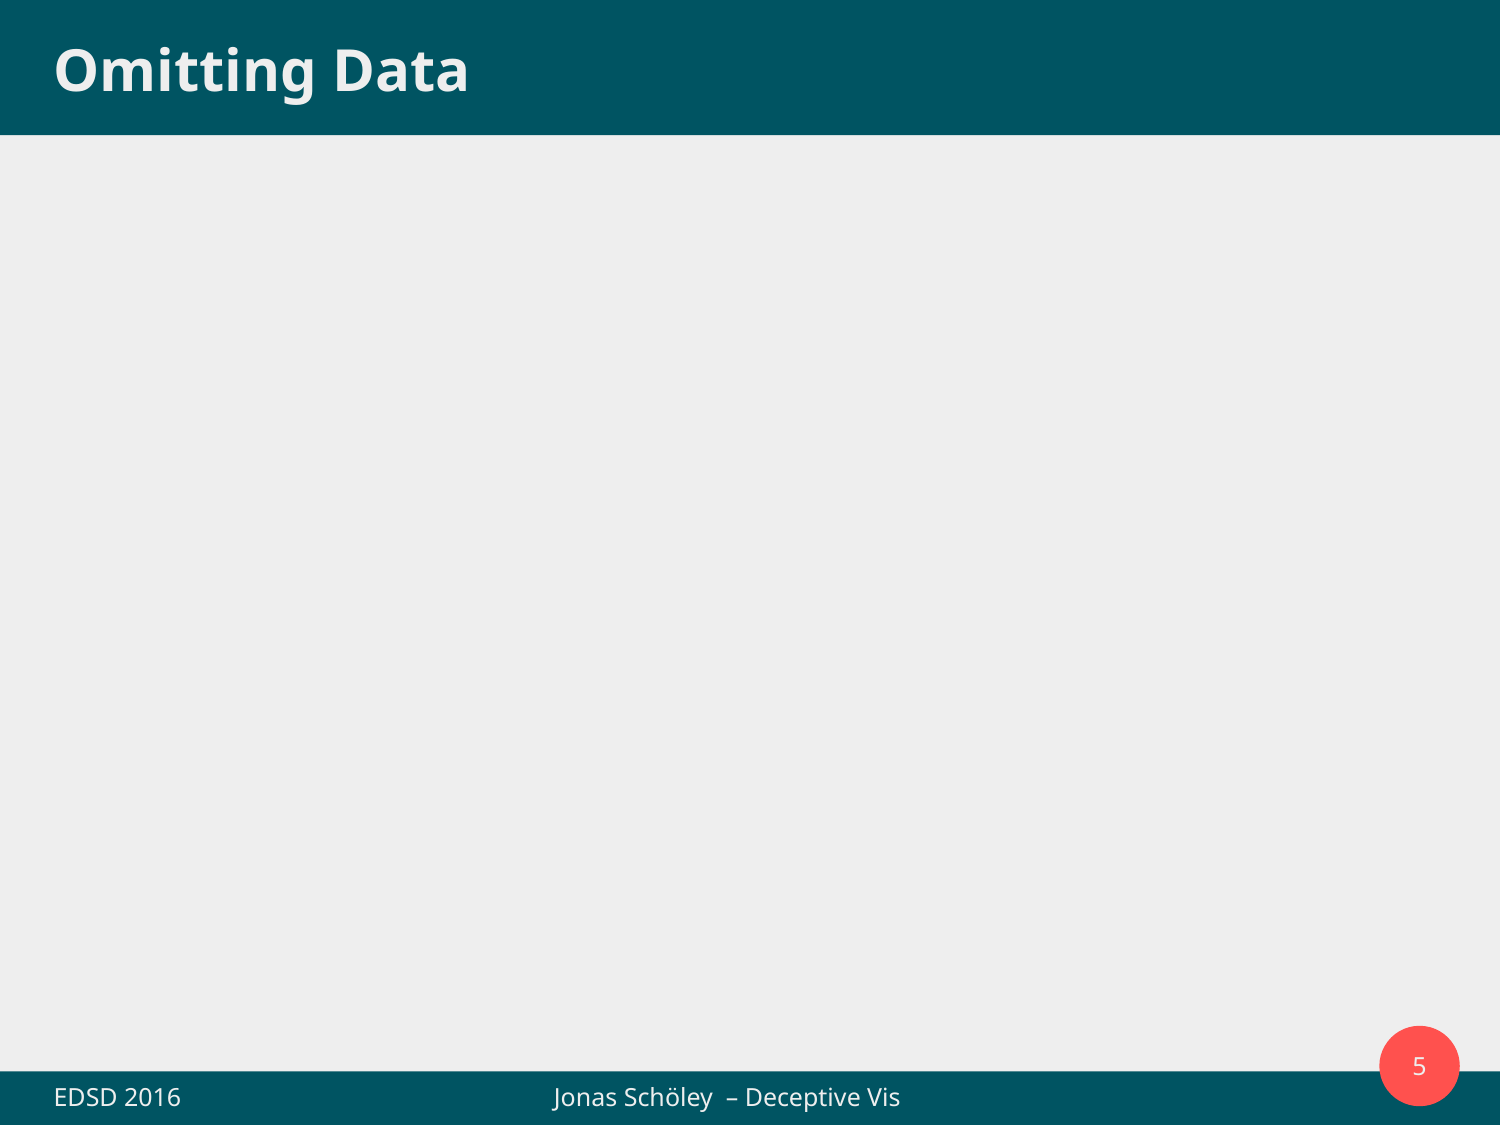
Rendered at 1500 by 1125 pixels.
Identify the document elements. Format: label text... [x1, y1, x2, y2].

title Omitting Data [53, 0, 1447, 141]
